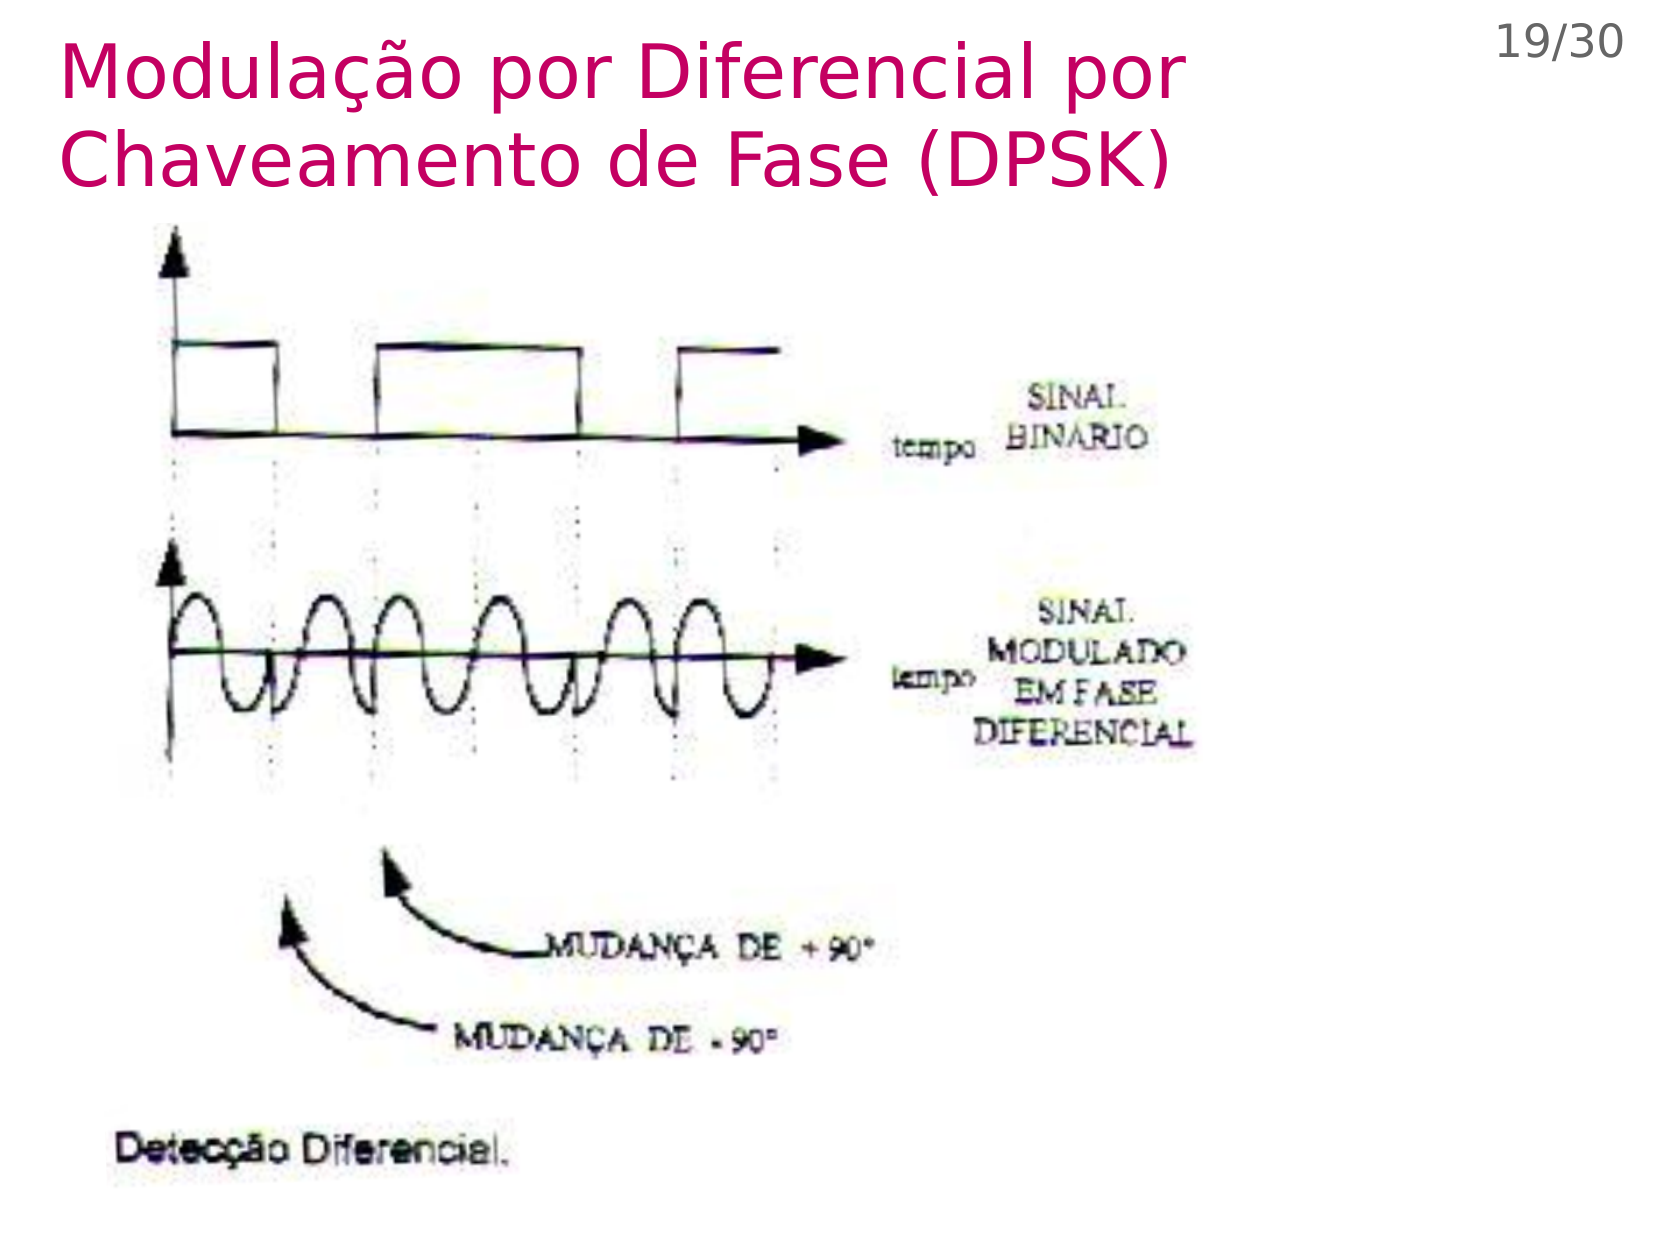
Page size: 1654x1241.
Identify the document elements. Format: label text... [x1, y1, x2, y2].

picture [73, 187, 1217, 1190]
title Modulação por Diferencial por Chaveamento de Fase (DPSK) [59, 29, 1625, 207]
